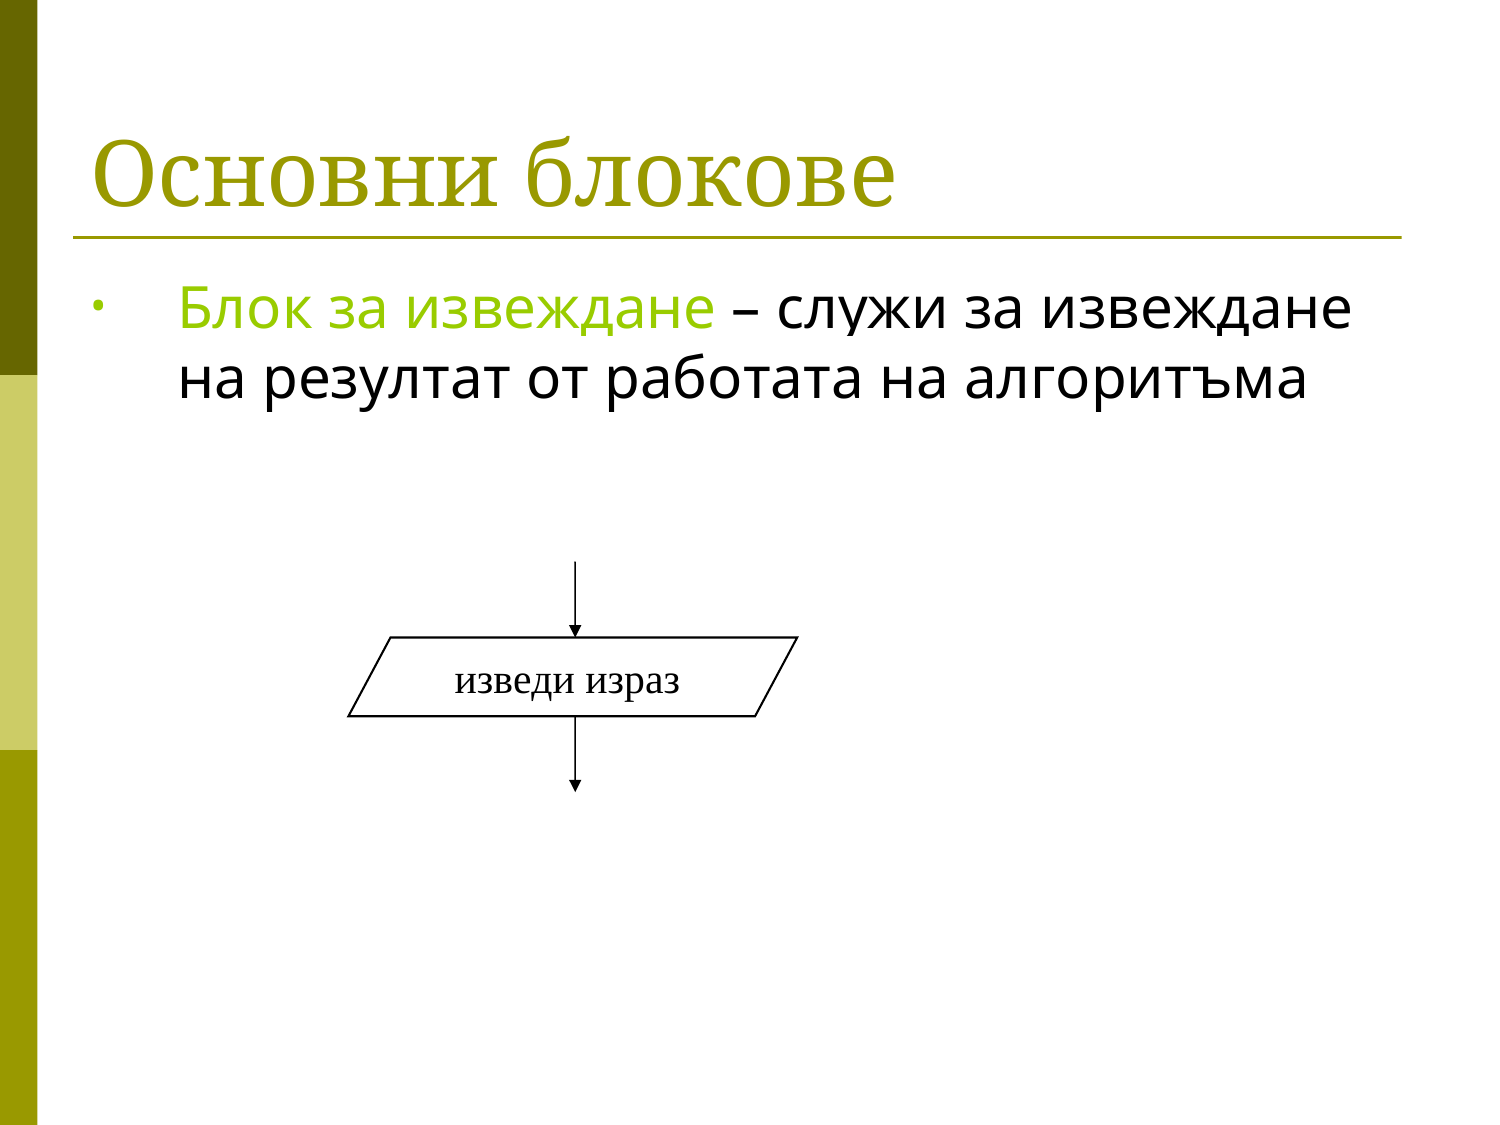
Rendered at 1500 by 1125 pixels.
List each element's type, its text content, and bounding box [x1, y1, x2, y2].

text_box изведи израз [348, 637, 798, 717]
list Блок за извеждане – служи за извеждане на резултат от работата на алгоритъма [75, 262, 1426, 1006]
title Основни блокове [75, 45, 1426, 233]
